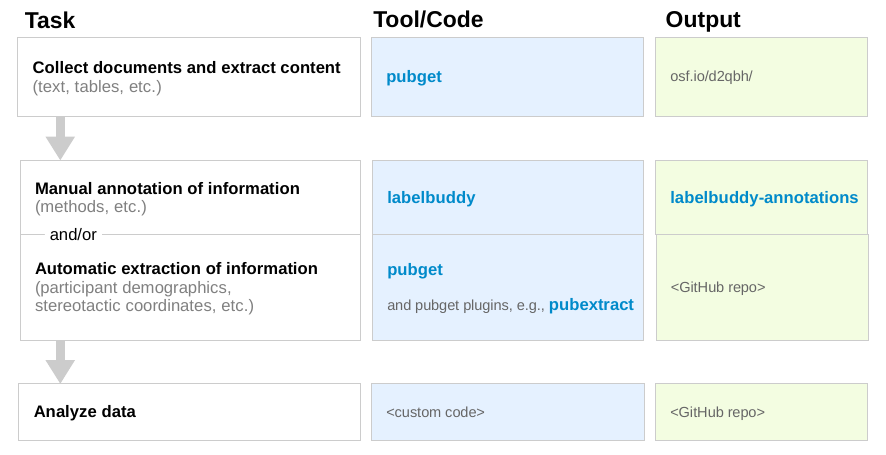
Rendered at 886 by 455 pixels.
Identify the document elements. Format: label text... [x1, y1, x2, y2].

text_box Collect documents and extract content (text, tables, etc.) [17, 37, 361, 117]
text_box pubget [371, 37, 644, 117]
text_box pubget and pubget plugins, e.g., pubextract [372, 234, 644, 341]
text_box Output [628, 0, 779, 54]
text_box Tool/Code [324, 0, 533, 54]
text_box osf.io/d2qbh/ [655, 37, 868, 117]
text_box Automatic extraction of information (participant demographics, stereotactic coordinates, etc.) [20, 234, 361, 341]
text_box Task [5, 0, 95, 43]
text_box <custom code> [371, 383, 645, 441]
text_box Analyze data [18, 383, 361, 441]
text_box labelbuddy [372, 160, 644, 234]
text_box and/or [44, 221, 102, 249]
text_box labelbuddy-annotations [655, 160, 868, 235]
text_box Manual annotation of information (methods, etc.) [20, 160, 361, 234]
text_box <GitHub repo> [656, 234, 869, 341]
text_box <GitHub repo> [655, 383, 868, 441]
